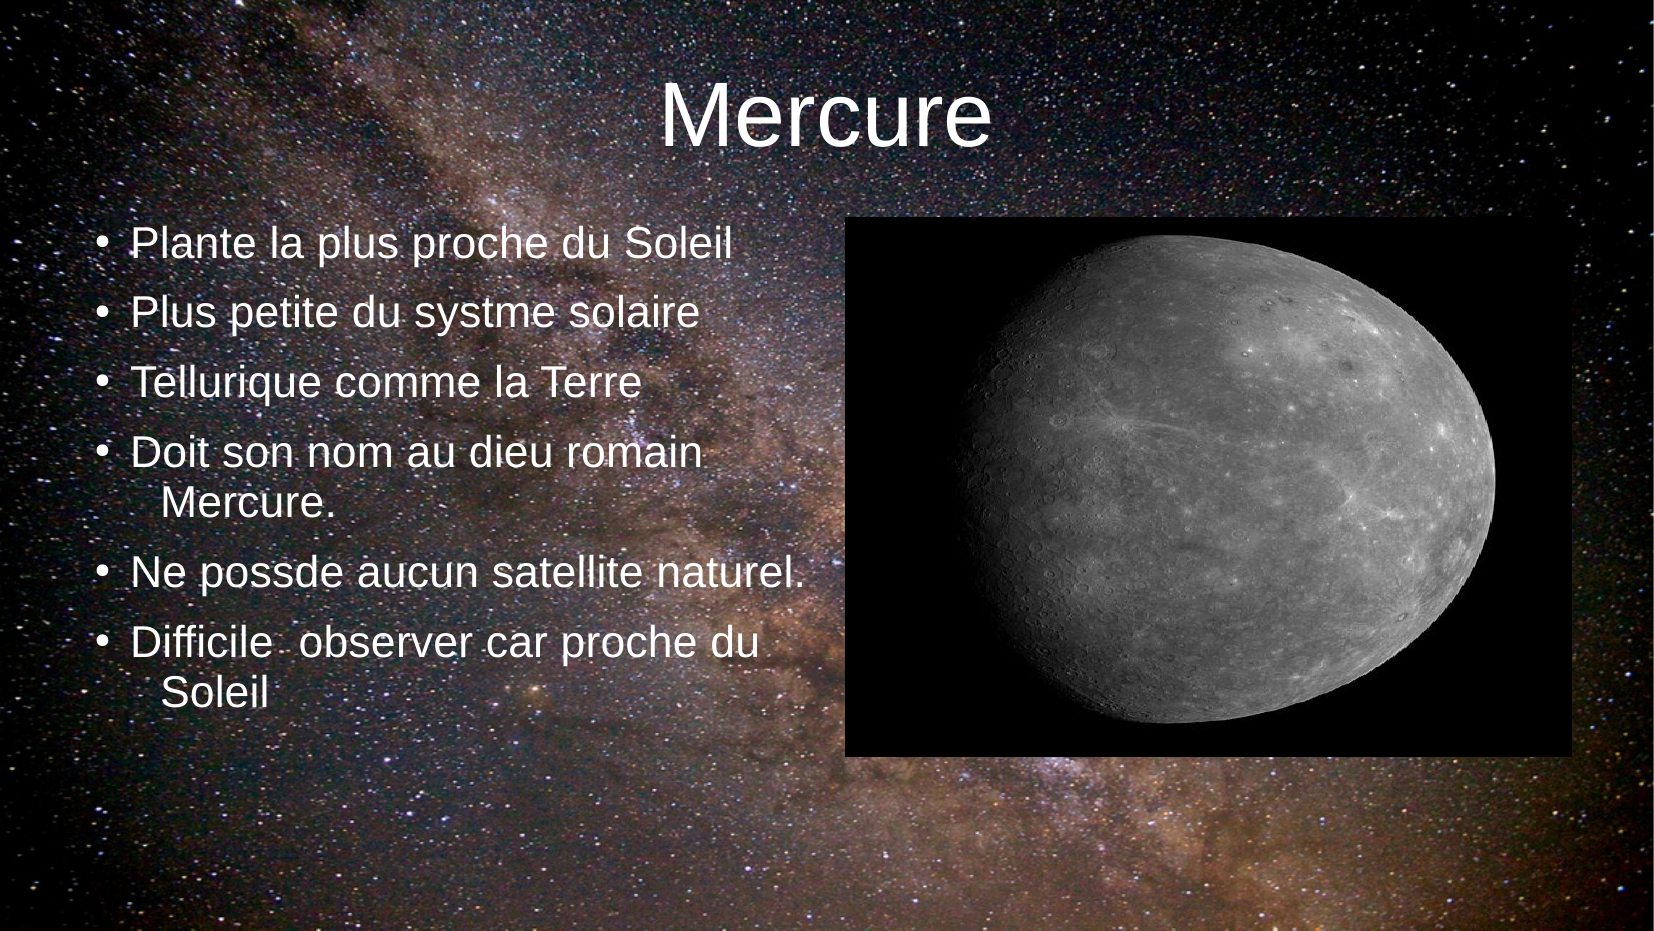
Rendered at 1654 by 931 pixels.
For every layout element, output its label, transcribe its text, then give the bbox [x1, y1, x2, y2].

title Mercure [82, 37, 1571, 193]
list Plante la plus proche du Soleil Plus petite du systme solaire Tellurique comme la Terre Doit son nom au dieu romain Mercure. Ne possde aucun satellite naturel. Difficile observer car proche du Soleil [82, 217, 809, 758]
picture [0, 0, 1654, 931]
